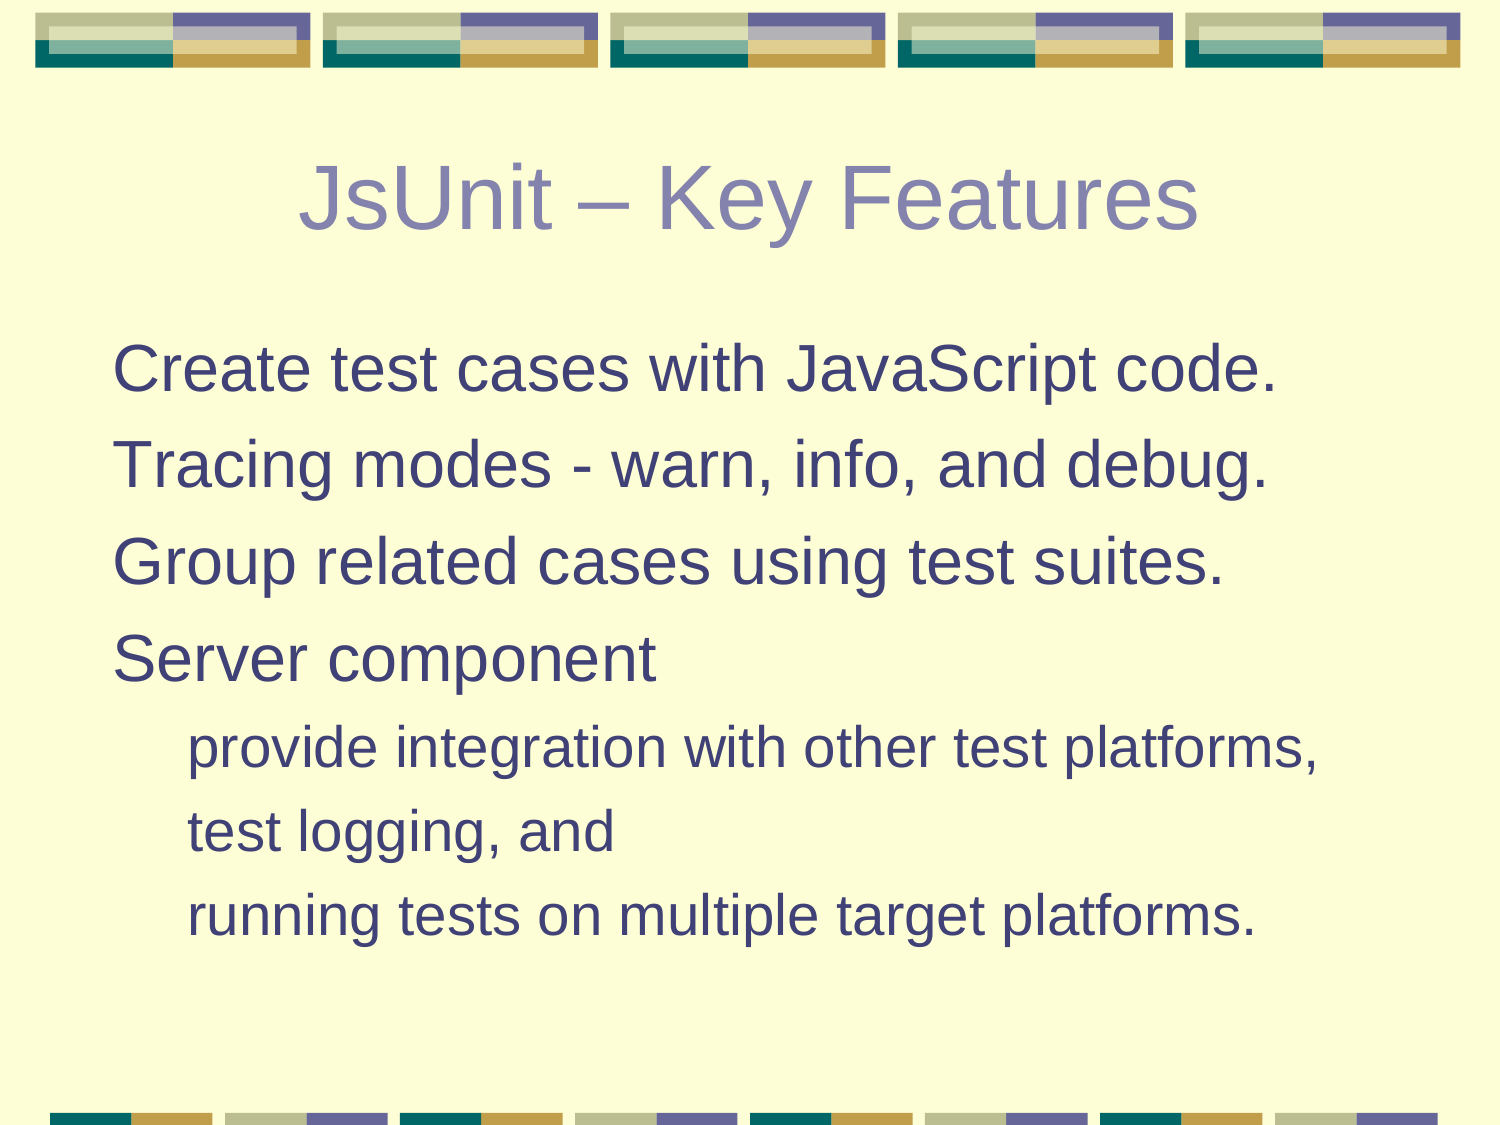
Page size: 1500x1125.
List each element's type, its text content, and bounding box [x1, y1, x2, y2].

title JsUnit – Key Features [112, 79, 1388, 308]
list Create test cases with JavaScript code. Tracing modes - warn, info, and debug. Group related cases using test suites. Server component provide integration with other test platforms, test logging, and running tests on multiple target platforms. [112, 325, 1488, 1001]
